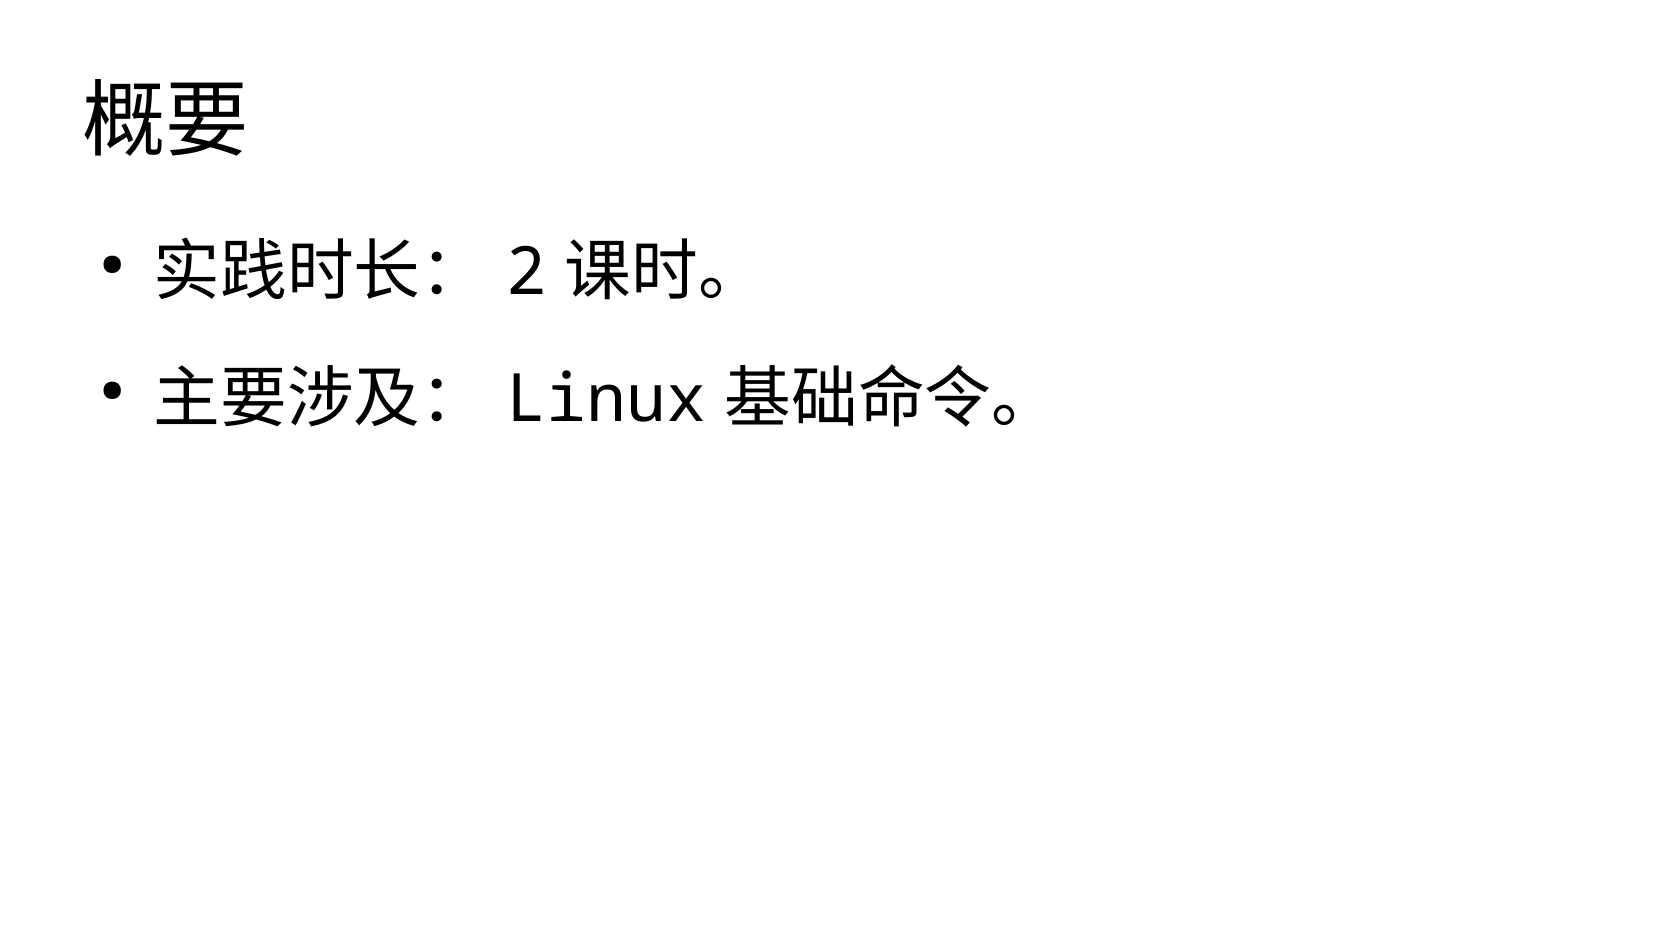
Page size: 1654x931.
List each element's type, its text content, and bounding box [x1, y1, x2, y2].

title 概要 [82, 37, 1571, 189]
list 实践时长：2课时。 主要涉及：Linux基础命令。 [82, 217, 1571, 758]
